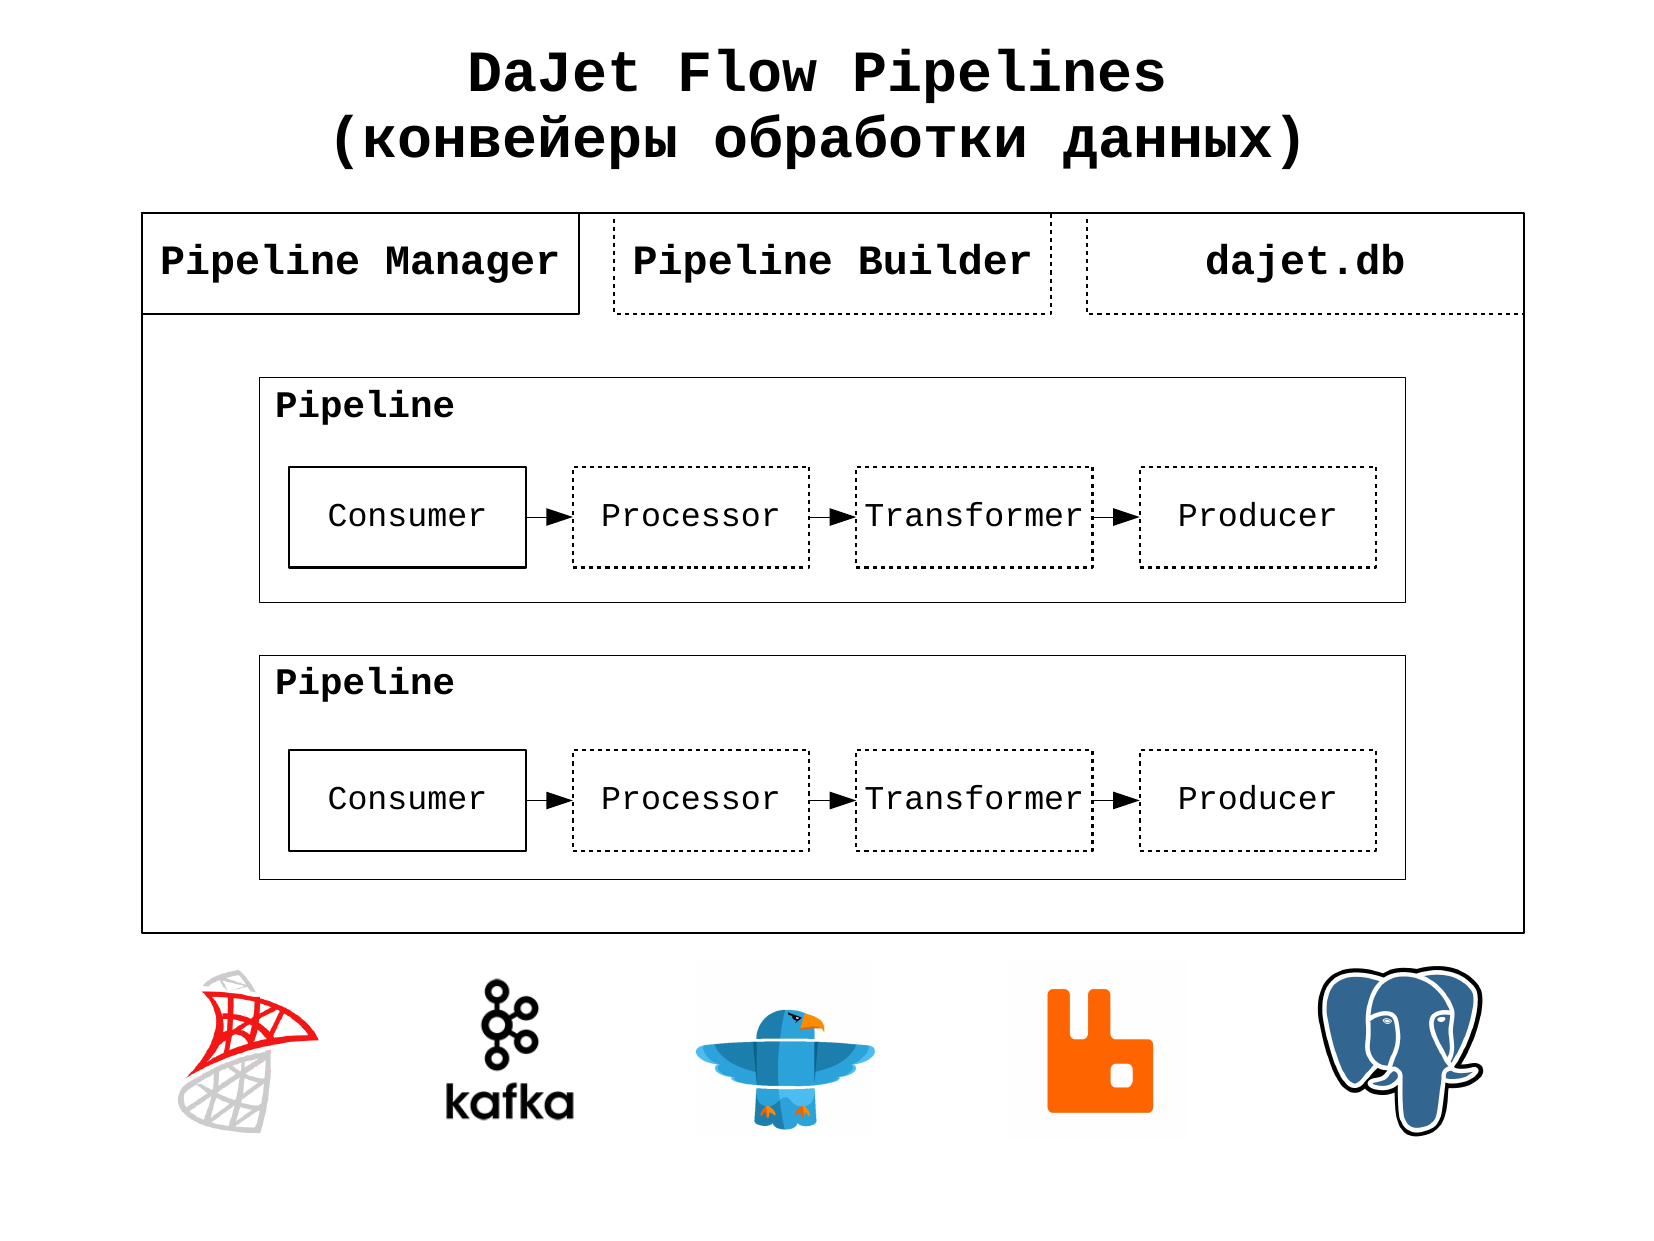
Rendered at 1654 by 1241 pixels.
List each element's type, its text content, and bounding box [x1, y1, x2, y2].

text_box DaJet Flow Pipelines (конвейеры обработки данных) [313, 35, 1323, 183]
picture [421, 962, 599, 1149]
picture [1009, 962, 1188, 1140]
text_box Pipeline [259, 377, 1406, 603]
text_box Pipeline [259, 655, 1406, 880]
text_box dajet.db [1086, 212, 1524, 314]
picture [159, 962, 337, 1140]
text_box Transformer [856, 466, 1093, 568]
text_box Processor [572, 750, 810, 851]
picture [696, 962, 875, 1140]
text_box Processor [572, 466, 810, 568]
text_box Transformer [856, 750, 1093, 851]
text_box Pipeline Manager [141, 212, 579, 314]
text_box Pipeline Builder [614, 212, 1052, 314]
picture [1311, 962, 1489, 1140]
